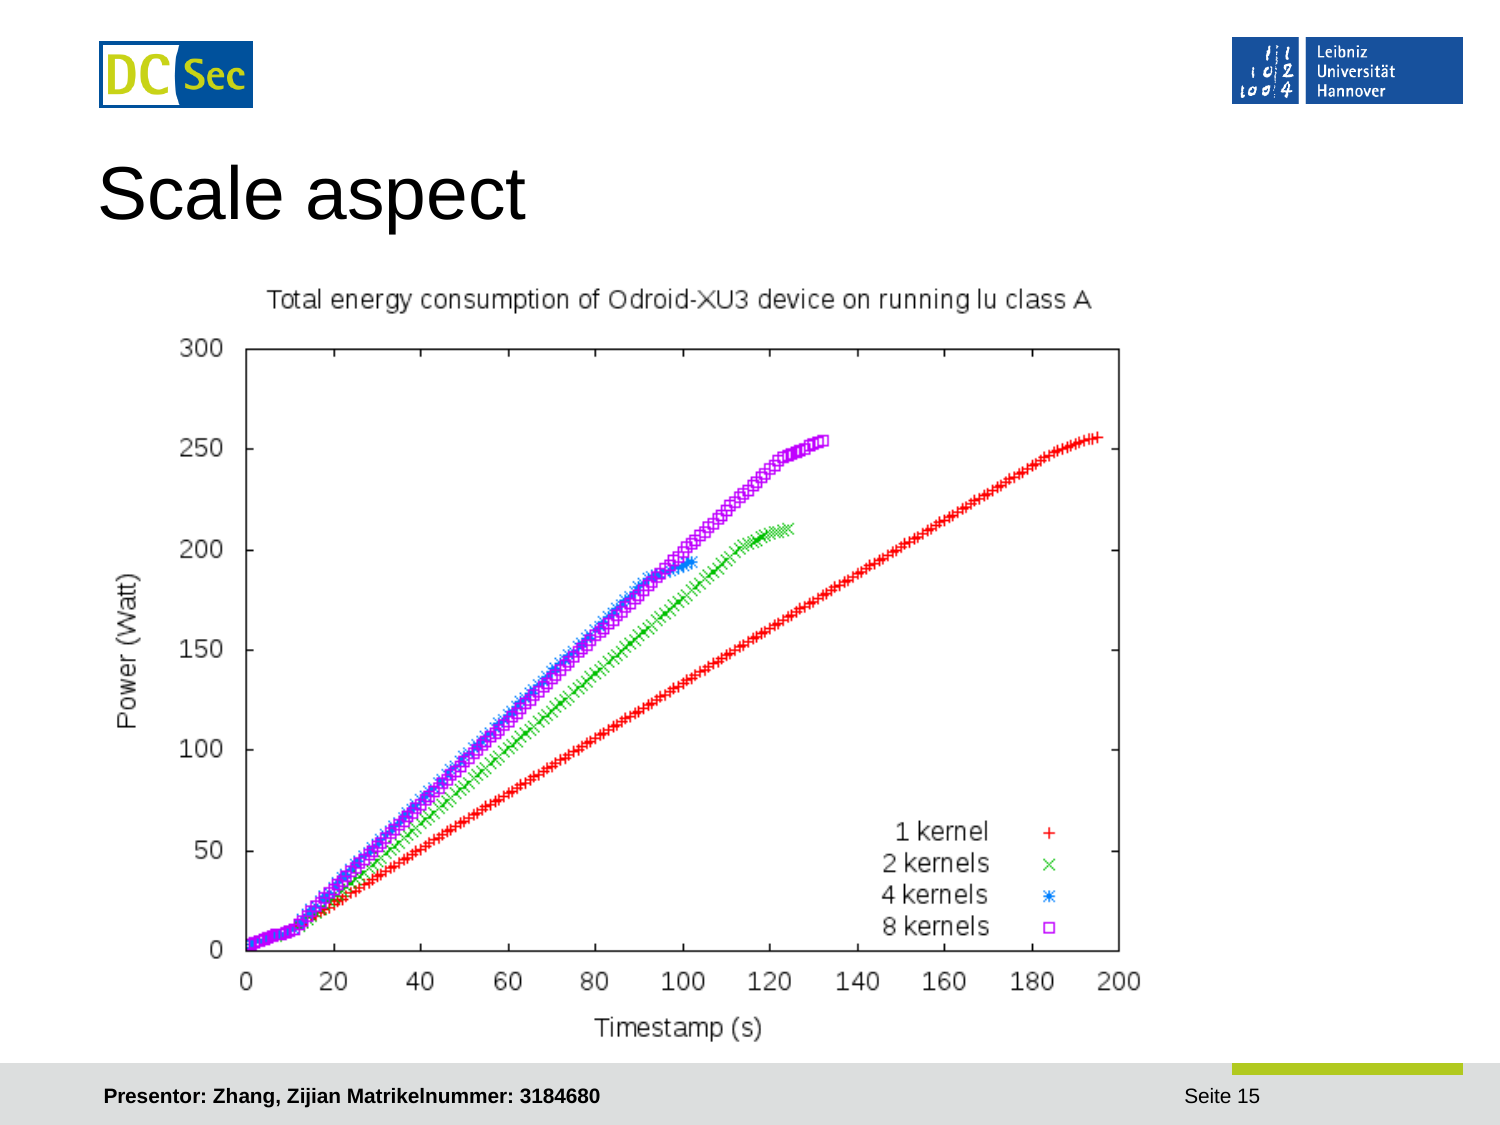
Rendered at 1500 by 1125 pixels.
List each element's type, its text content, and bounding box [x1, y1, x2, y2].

picture [1232, 37, 1463, 104]
picture [106, 254, 1170, 1052]
picture [99, 41, 253, 108]
text_box Presentor: Zhang, Zijian Matrikelnummer: 3184680 [88, 1074, 1181, 1125]
title Scale aspect [82, 137, 1463, 274]
